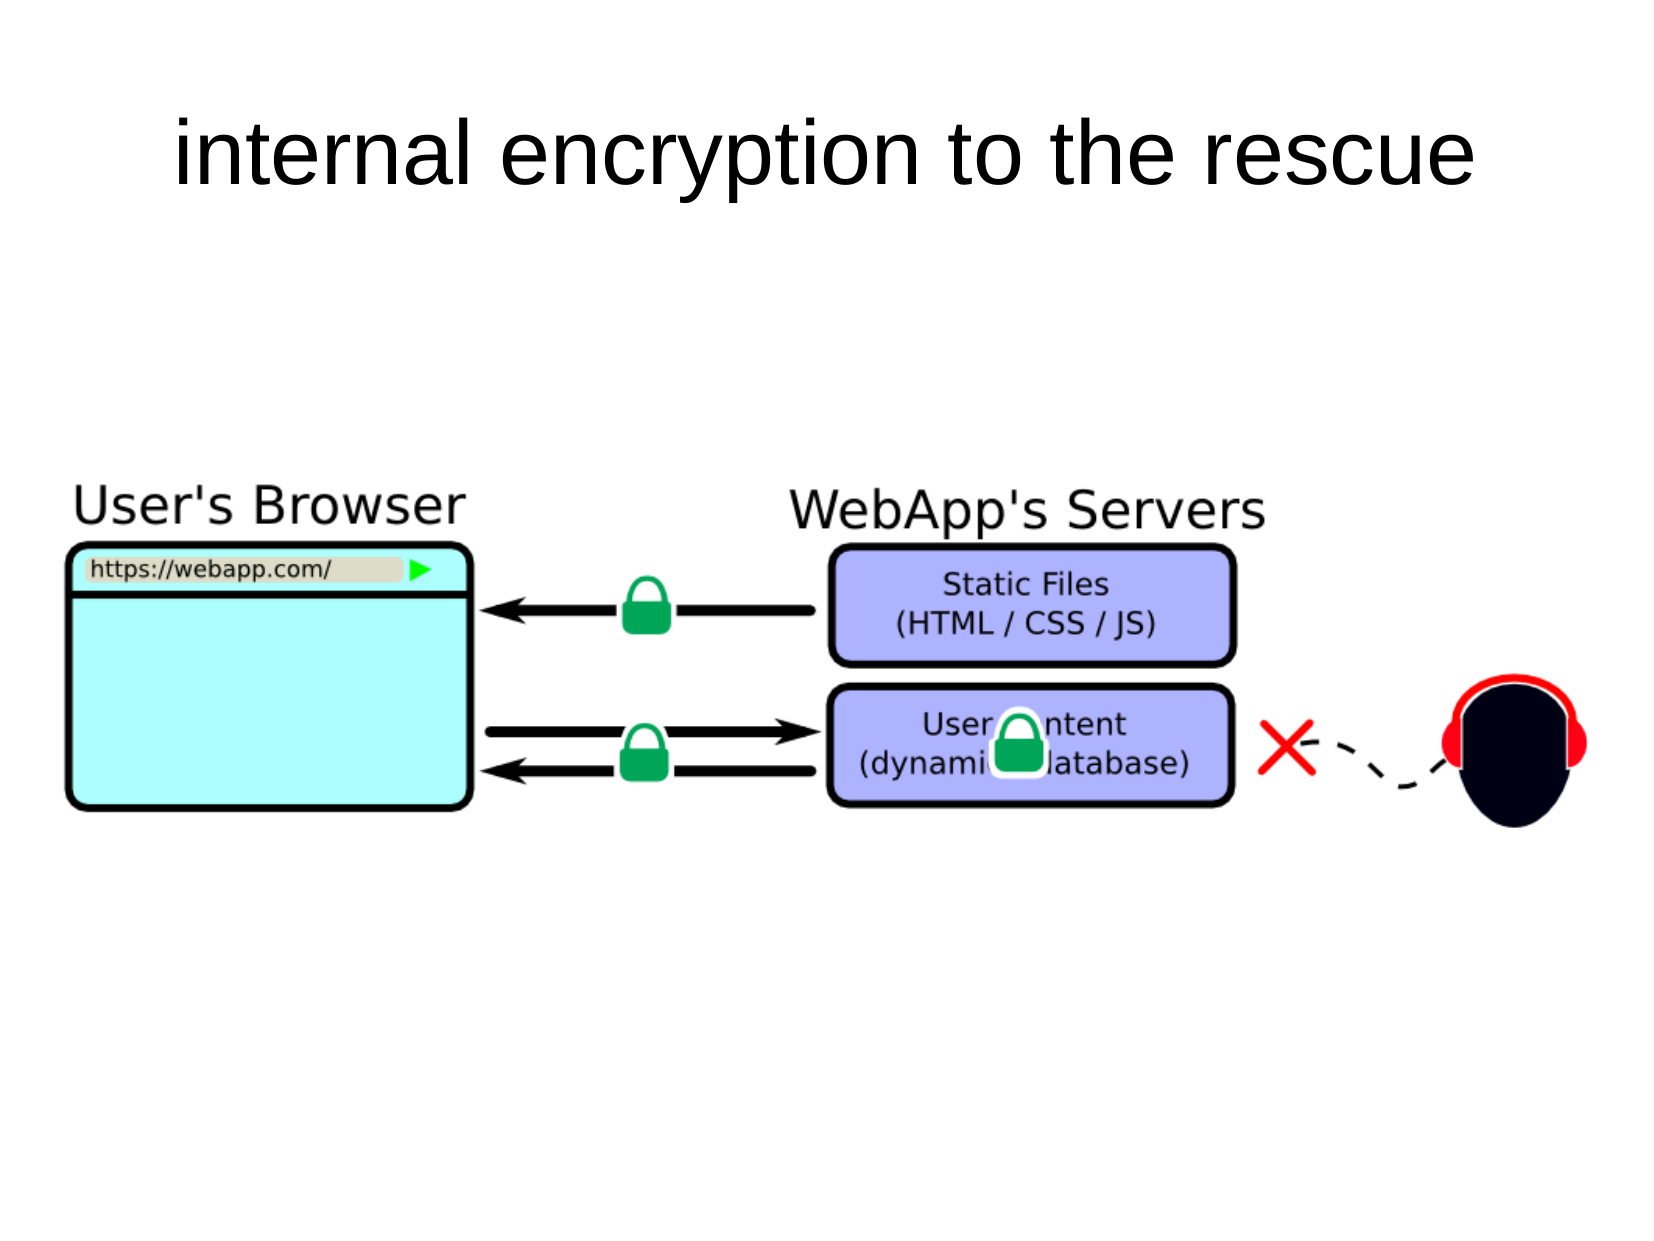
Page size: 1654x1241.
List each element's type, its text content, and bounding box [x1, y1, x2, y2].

picture [2, 446, 1654, 870]
title internal encryption to the rescue [82, 49, 1571, 257]
